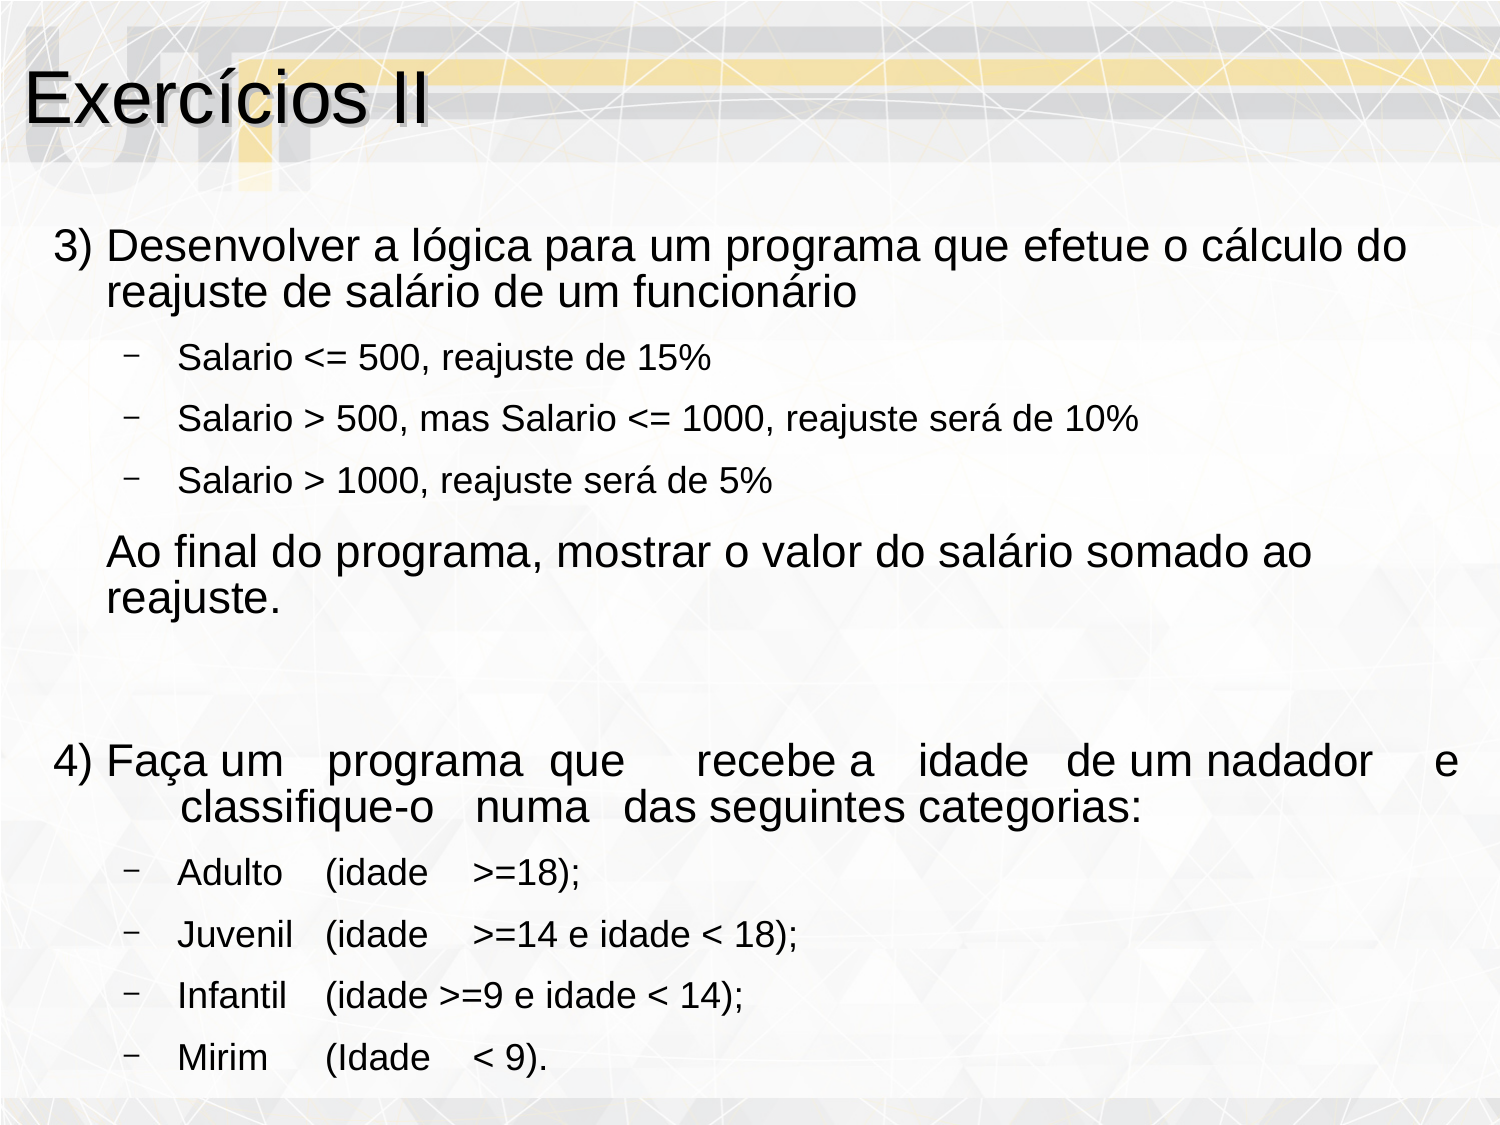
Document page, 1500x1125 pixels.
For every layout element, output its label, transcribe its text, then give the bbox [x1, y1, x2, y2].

title Exercícios II [23, 18, 1489, 178]
list Desenvolver a lógica para um programa que efetue o cálculo do reajuste de salário de um funcionário Salario <= 500, reajuste de 15% Salario > 500, mas Salario <= 1000, reajuste será de 10% Salario > 1000, reajuste será de 5% Ao final do programa, mostrar o valor do salário somado ao reajuste. Faça um programa que recebe a idade de um nadador e classifique-o numa das seguintes categorias: Adulto (idade >=18); Juvenil (idade >=14 e idade < 18); Infantil (idade >=9 e idade < 14); Mirim (Idade < 9). [35, 224, 1477, 1087]
